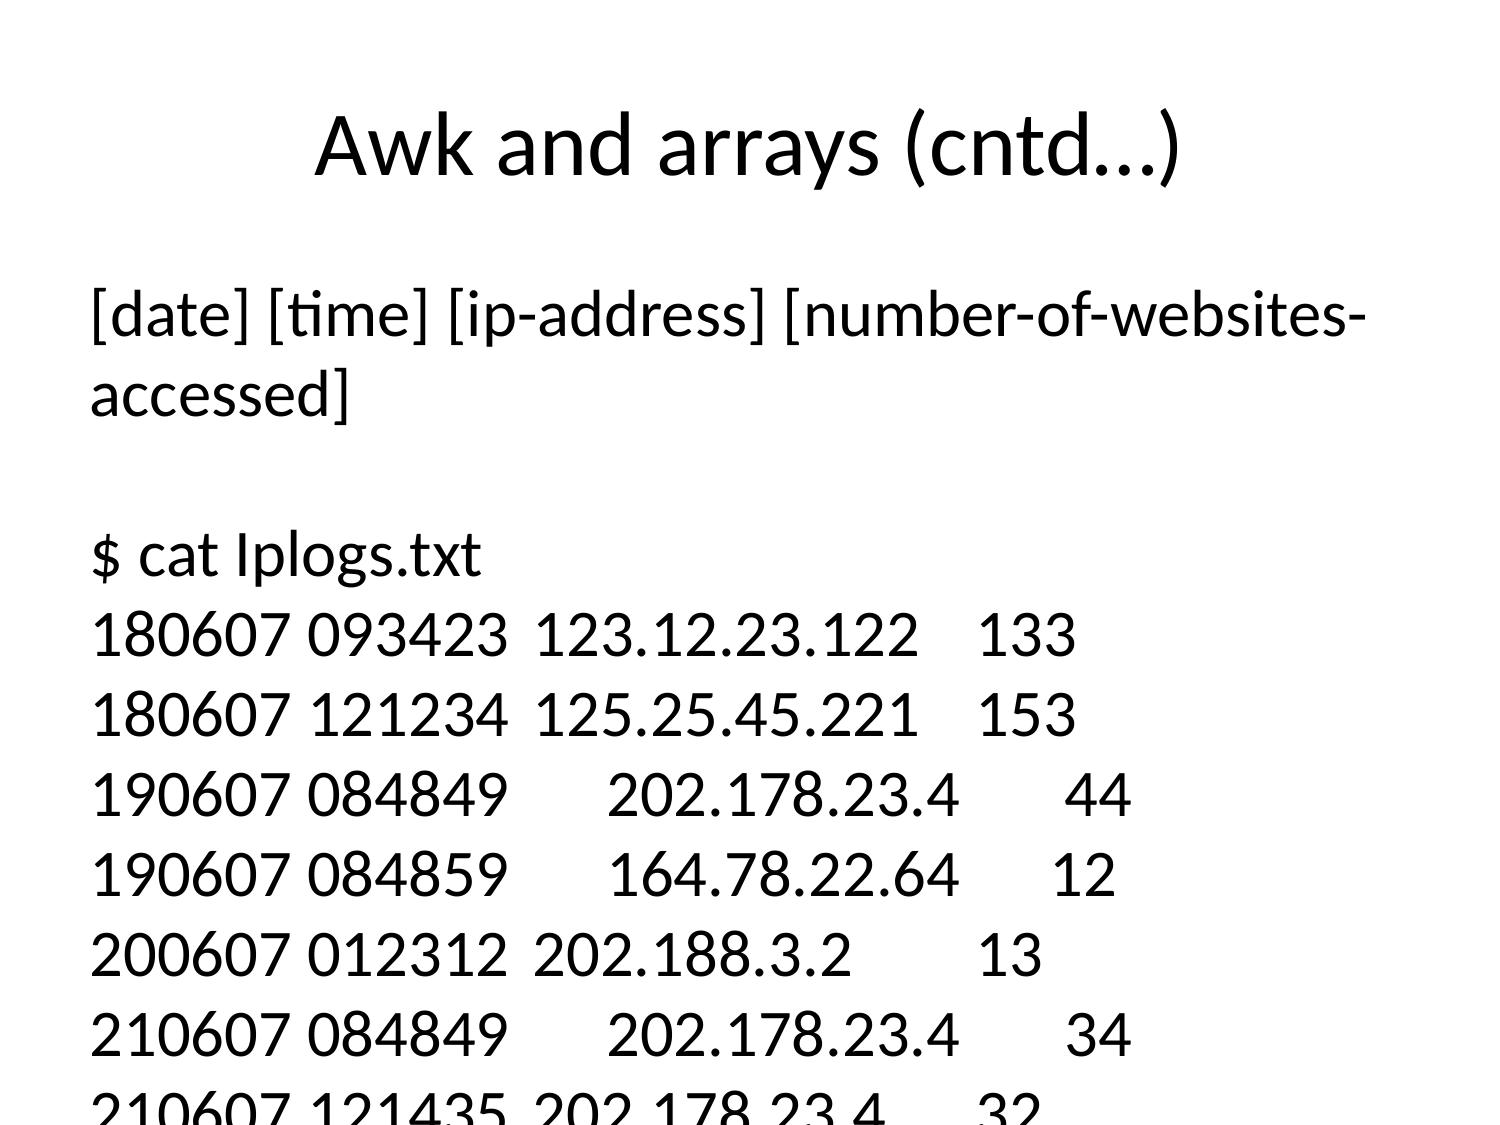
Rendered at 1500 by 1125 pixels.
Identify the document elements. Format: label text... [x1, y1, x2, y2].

text_box Awk and arrays (cntd…) [75, 45, 1425, 233]
text_box [date] [time] [ip-address] [number-of-websites-accessed] $ cat Iplogs.txt 180607 093423 123.12.23.122 133 180607 121234 125.25.45.221 153 190607 084849 202.178.23.4 44 190607 084859 164.78.22.64 12 200607 012312 202.188.3.2 13 210607 084849 202.178.23.4 34 210607 121435 202.178.23.4 32 210607 132423 202.188.3.2 167 [75, 262, 1425, 1005]
